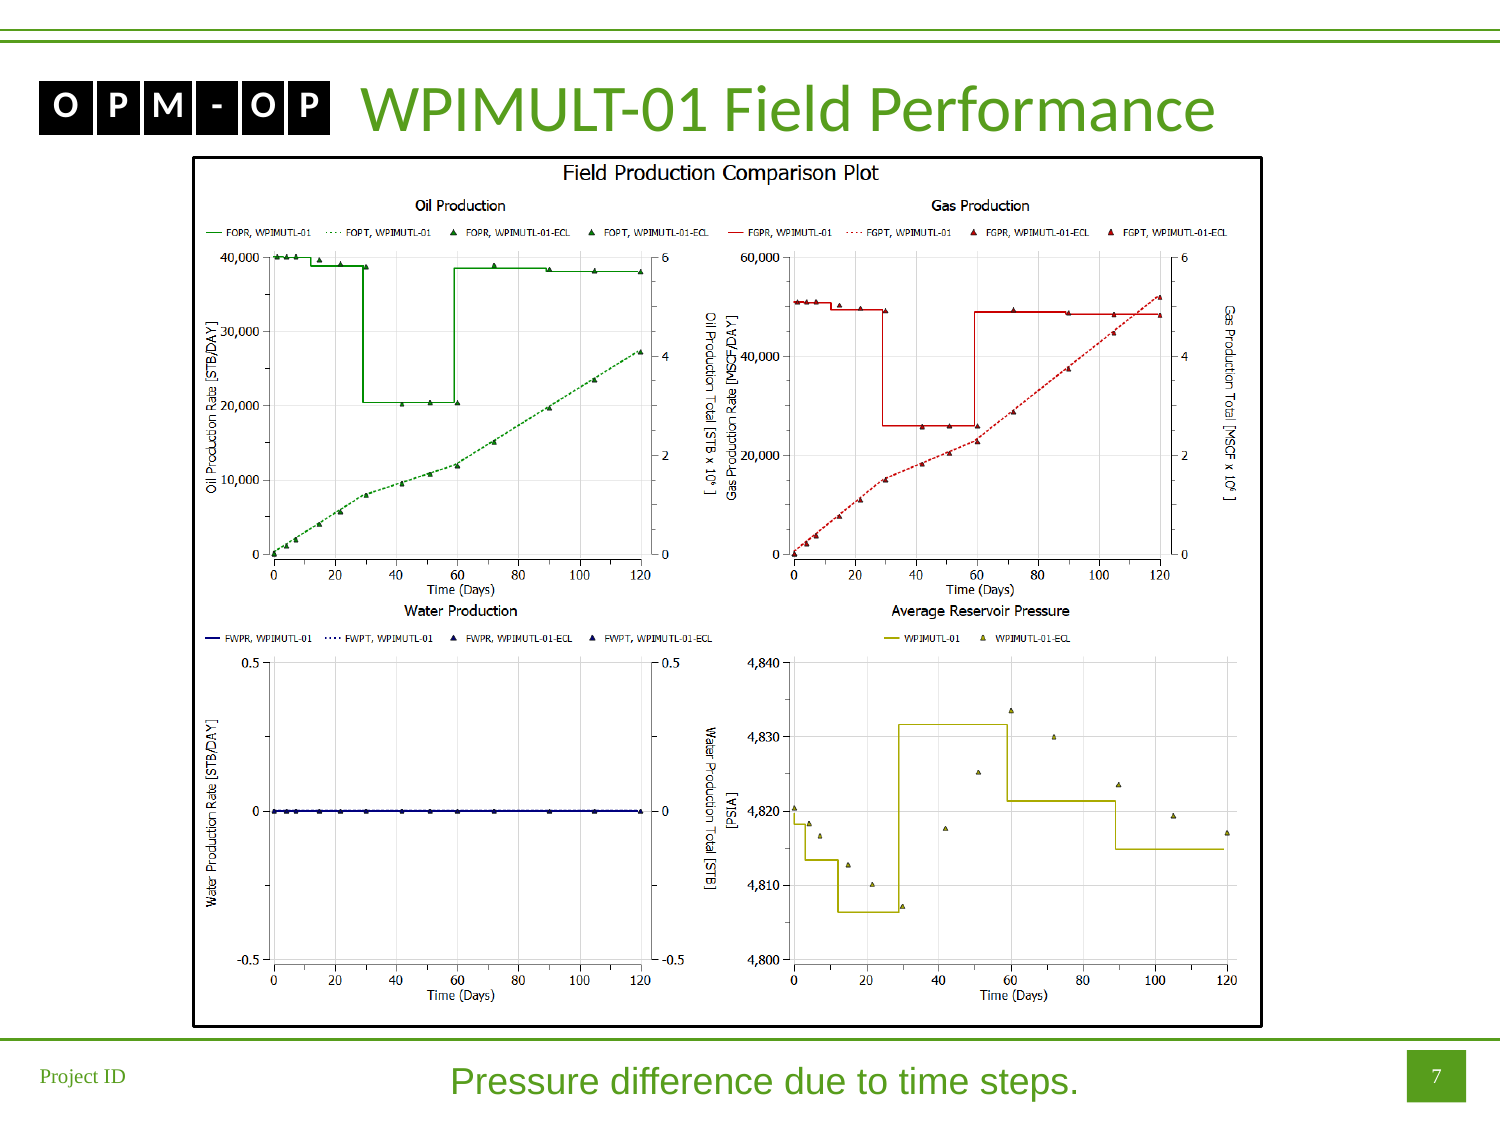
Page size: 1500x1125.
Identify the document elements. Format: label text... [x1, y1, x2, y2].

picture [195, 158, 1261, 1025]
title WPIMULT-01 Field Performance [360, 77, 1425, 153]
text_box Pressure difference due to time steps. [135, 1053, 1396, 1111]
